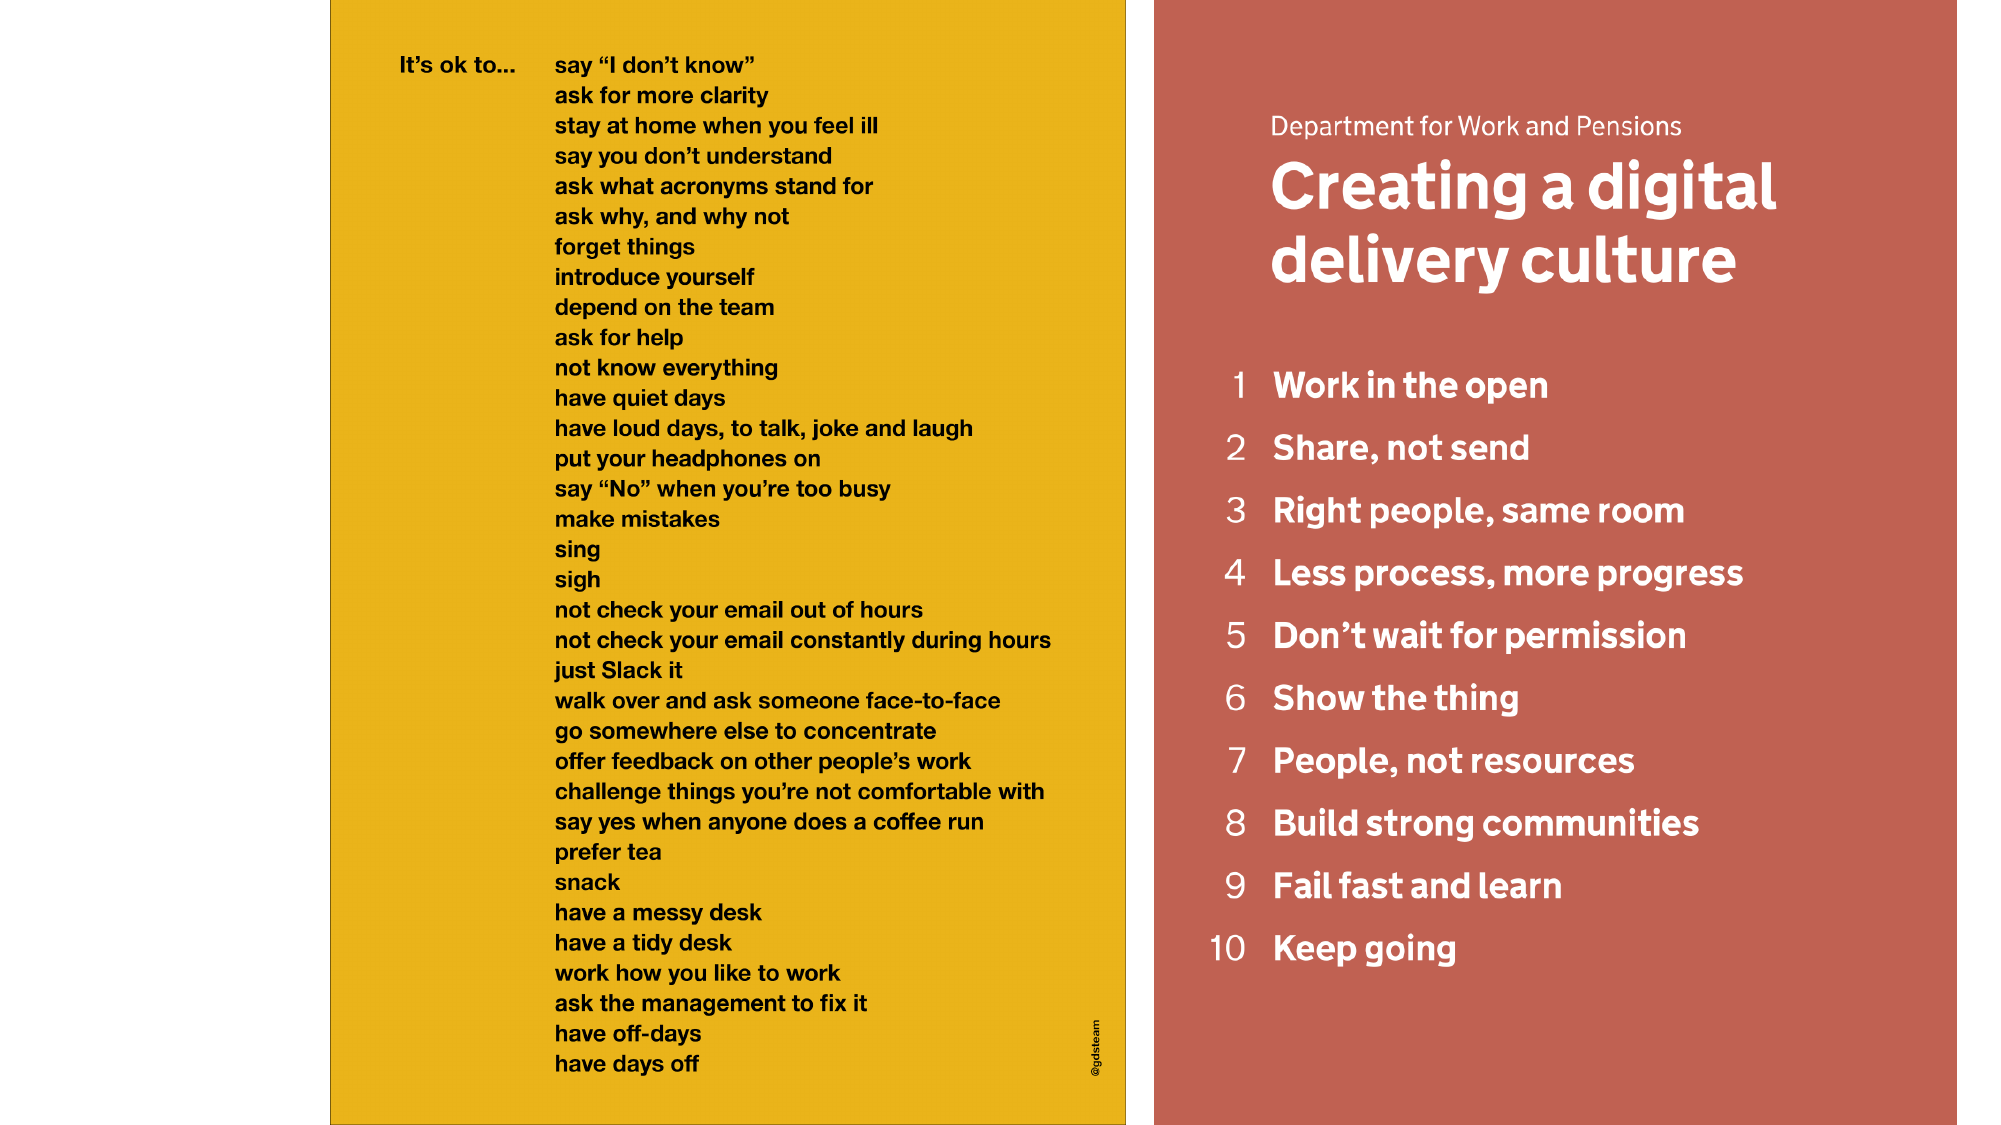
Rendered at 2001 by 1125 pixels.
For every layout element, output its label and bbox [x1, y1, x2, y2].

picture [330, 0, 1126, 1125]
picture [1154, 0, 1957, 1125]
